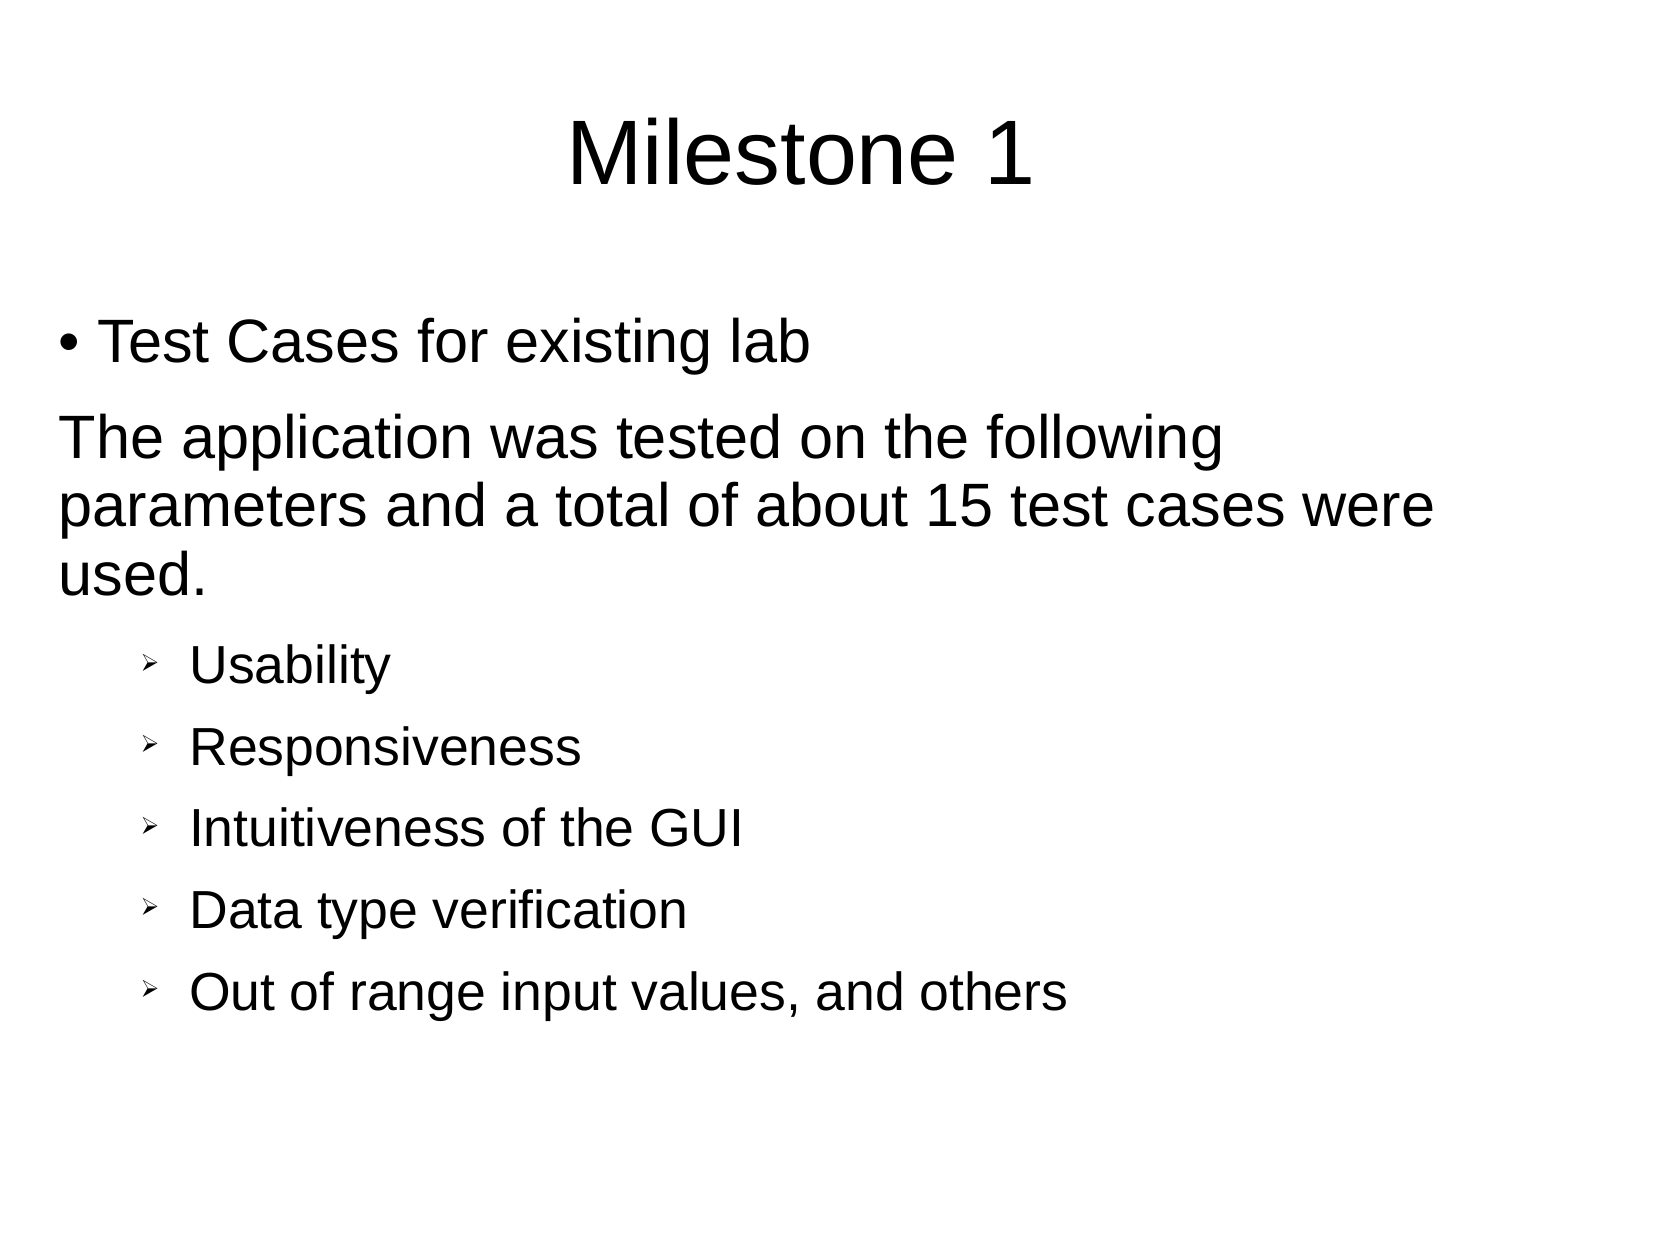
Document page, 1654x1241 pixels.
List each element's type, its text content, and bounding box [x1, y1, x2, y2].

list • Test Cases for existing lab The application was tested on the following parameters and a total of about 15 test cases were used. Usability Responsiveness Intuitiveness of the GUI Data type verification Out of range input values, and others [59, 307, 1548, 1027]
title Milestone 1 [82, 49, 1571, 257]
